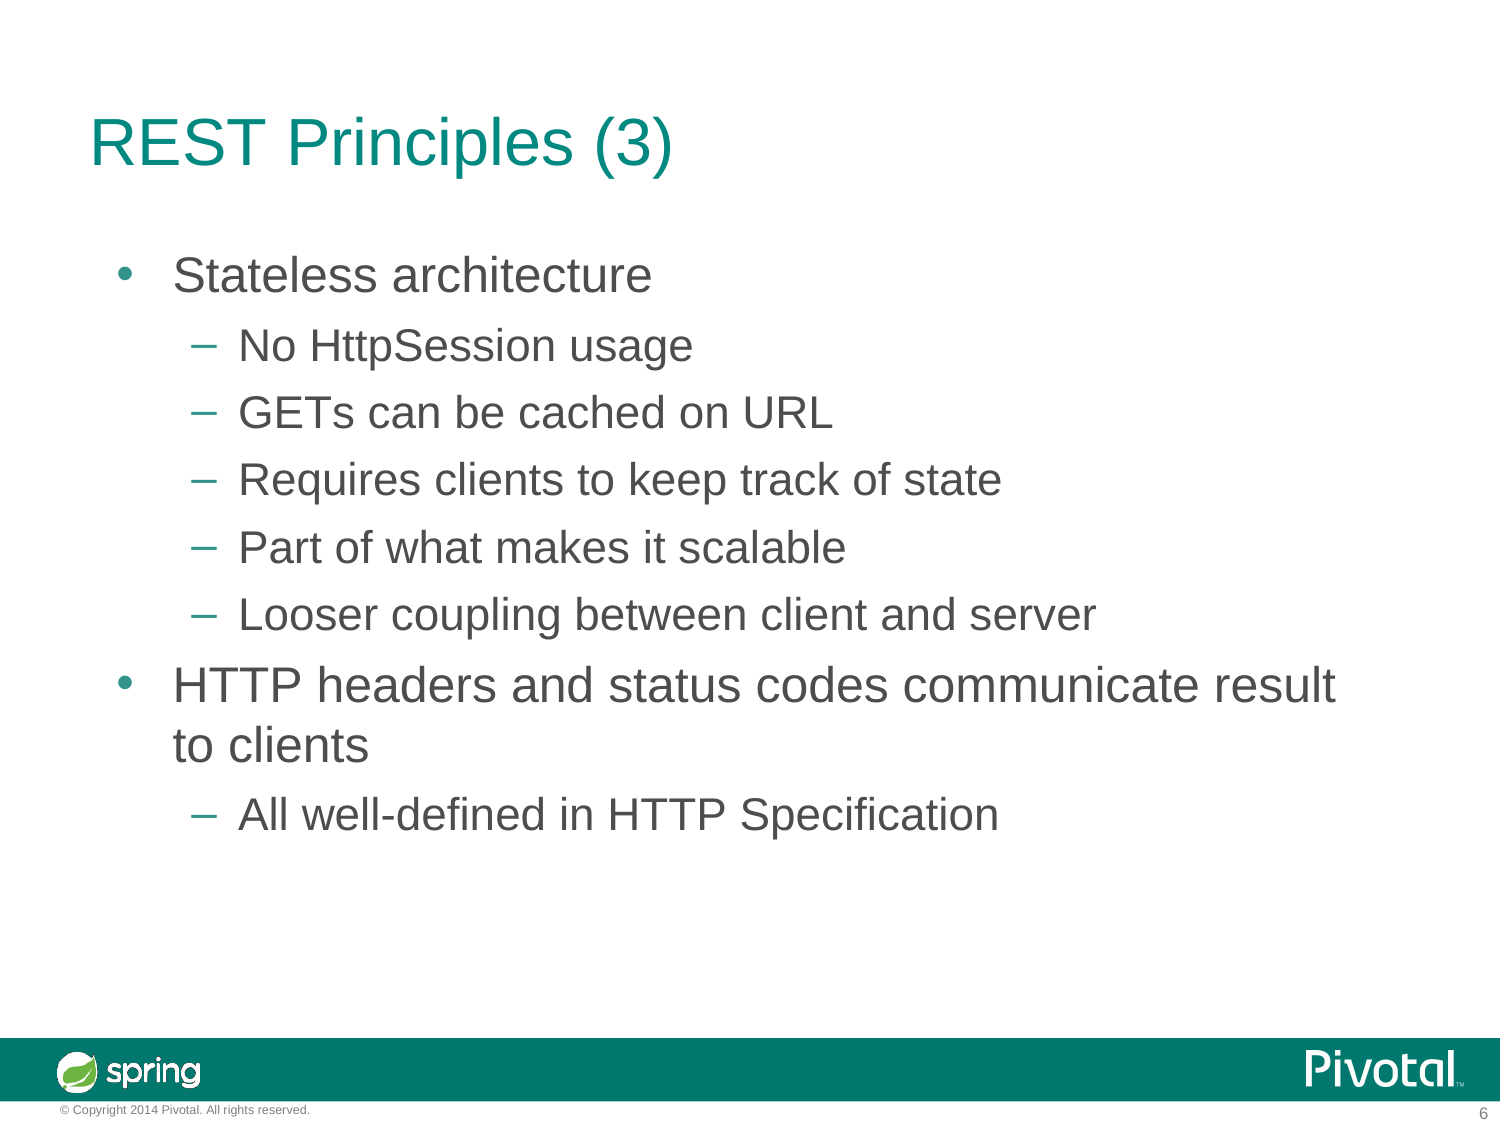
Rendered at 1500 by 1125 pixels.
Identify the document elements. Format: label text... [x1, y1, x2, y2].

title REST Principles (3) [75, 45, 1426, 233]
picture [32, 1041, 210, 1103]
list Stateless architecture No HttpSession usage GETs can be cached on URL Requires clients to keep track of state Part of what makes it scalable Looser coupling between client and server HTTP headers and status codes communicate result to clients All well-defined in HTTP Specification [101, 234, 1393, 963]
picture [1306, 1050, 1464, 1087]
